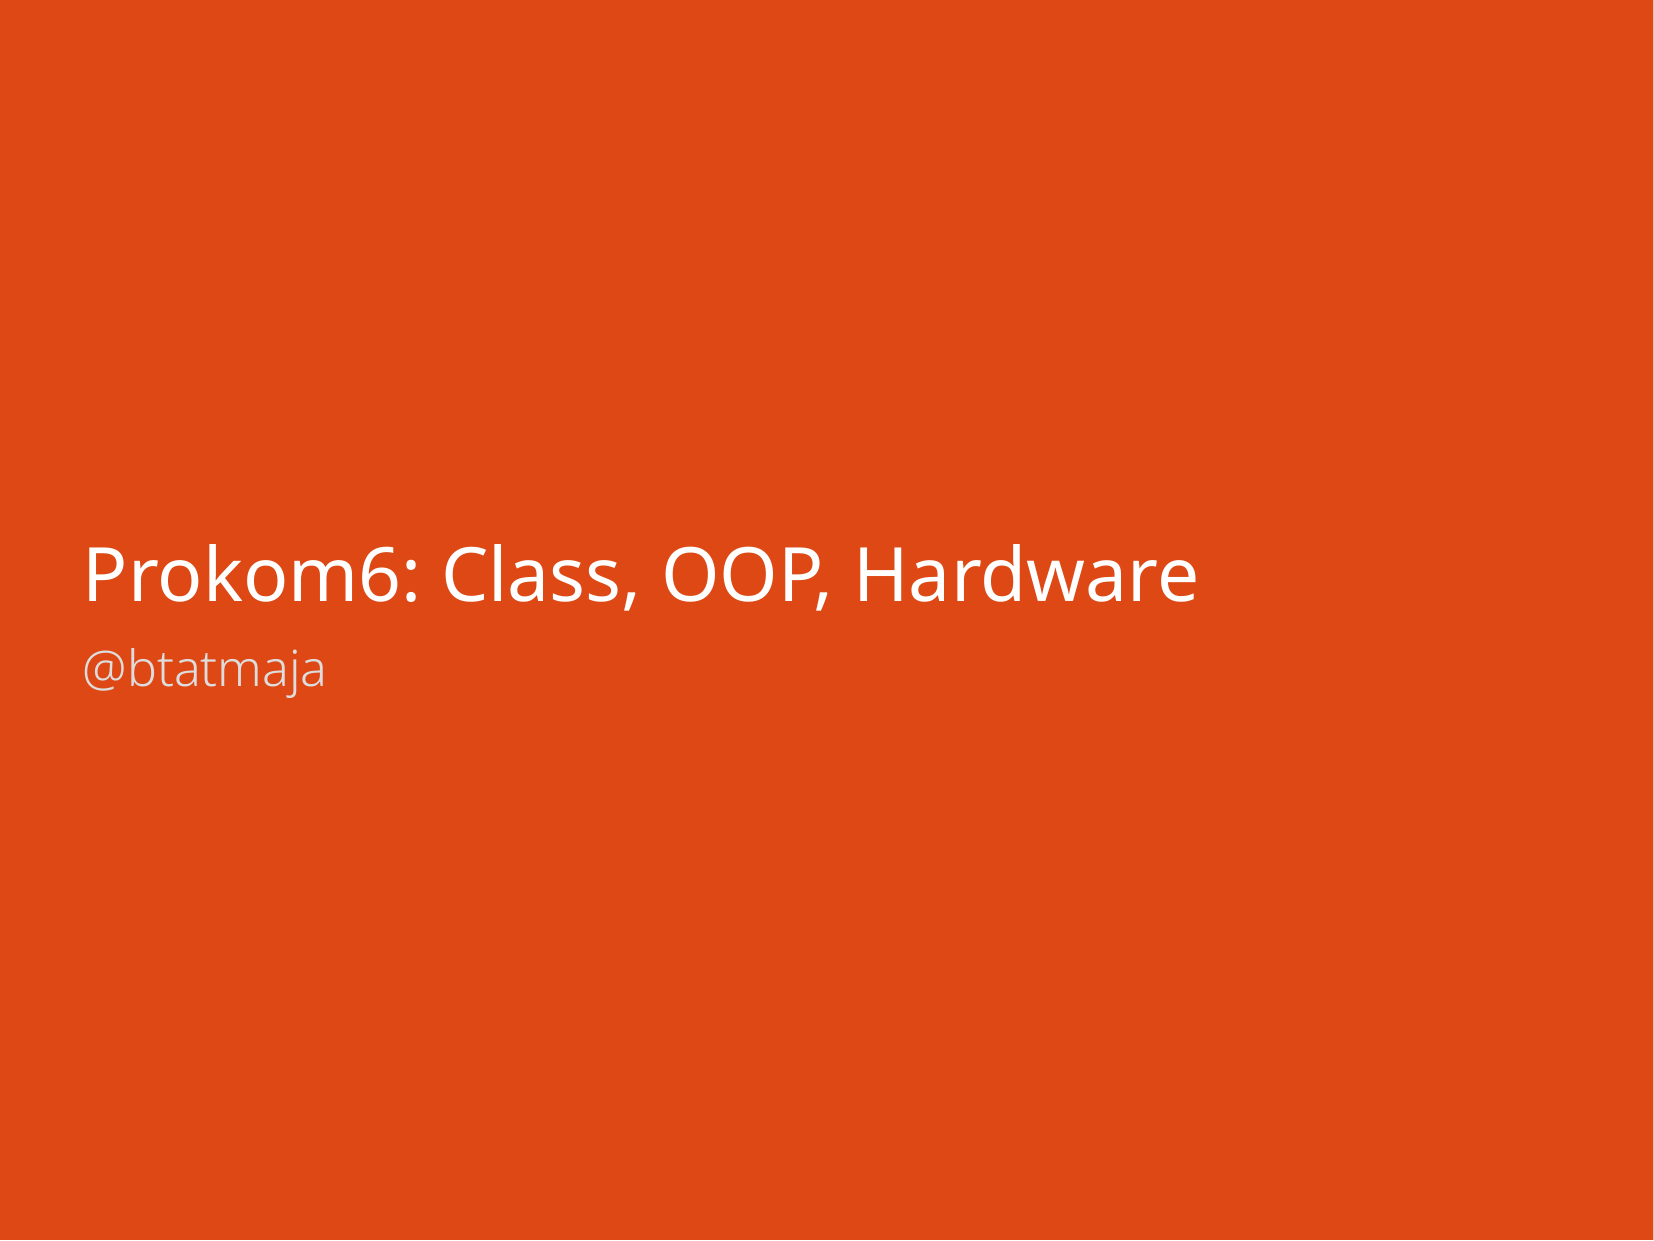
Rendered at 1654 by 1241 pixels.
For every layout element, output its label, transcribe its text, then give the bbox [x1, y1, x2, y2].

subtitle @btatmaja [82, 625, 1571, 709]
title Prokom6: Class, OOP, Hardware [82, 519, 1571, 625]
